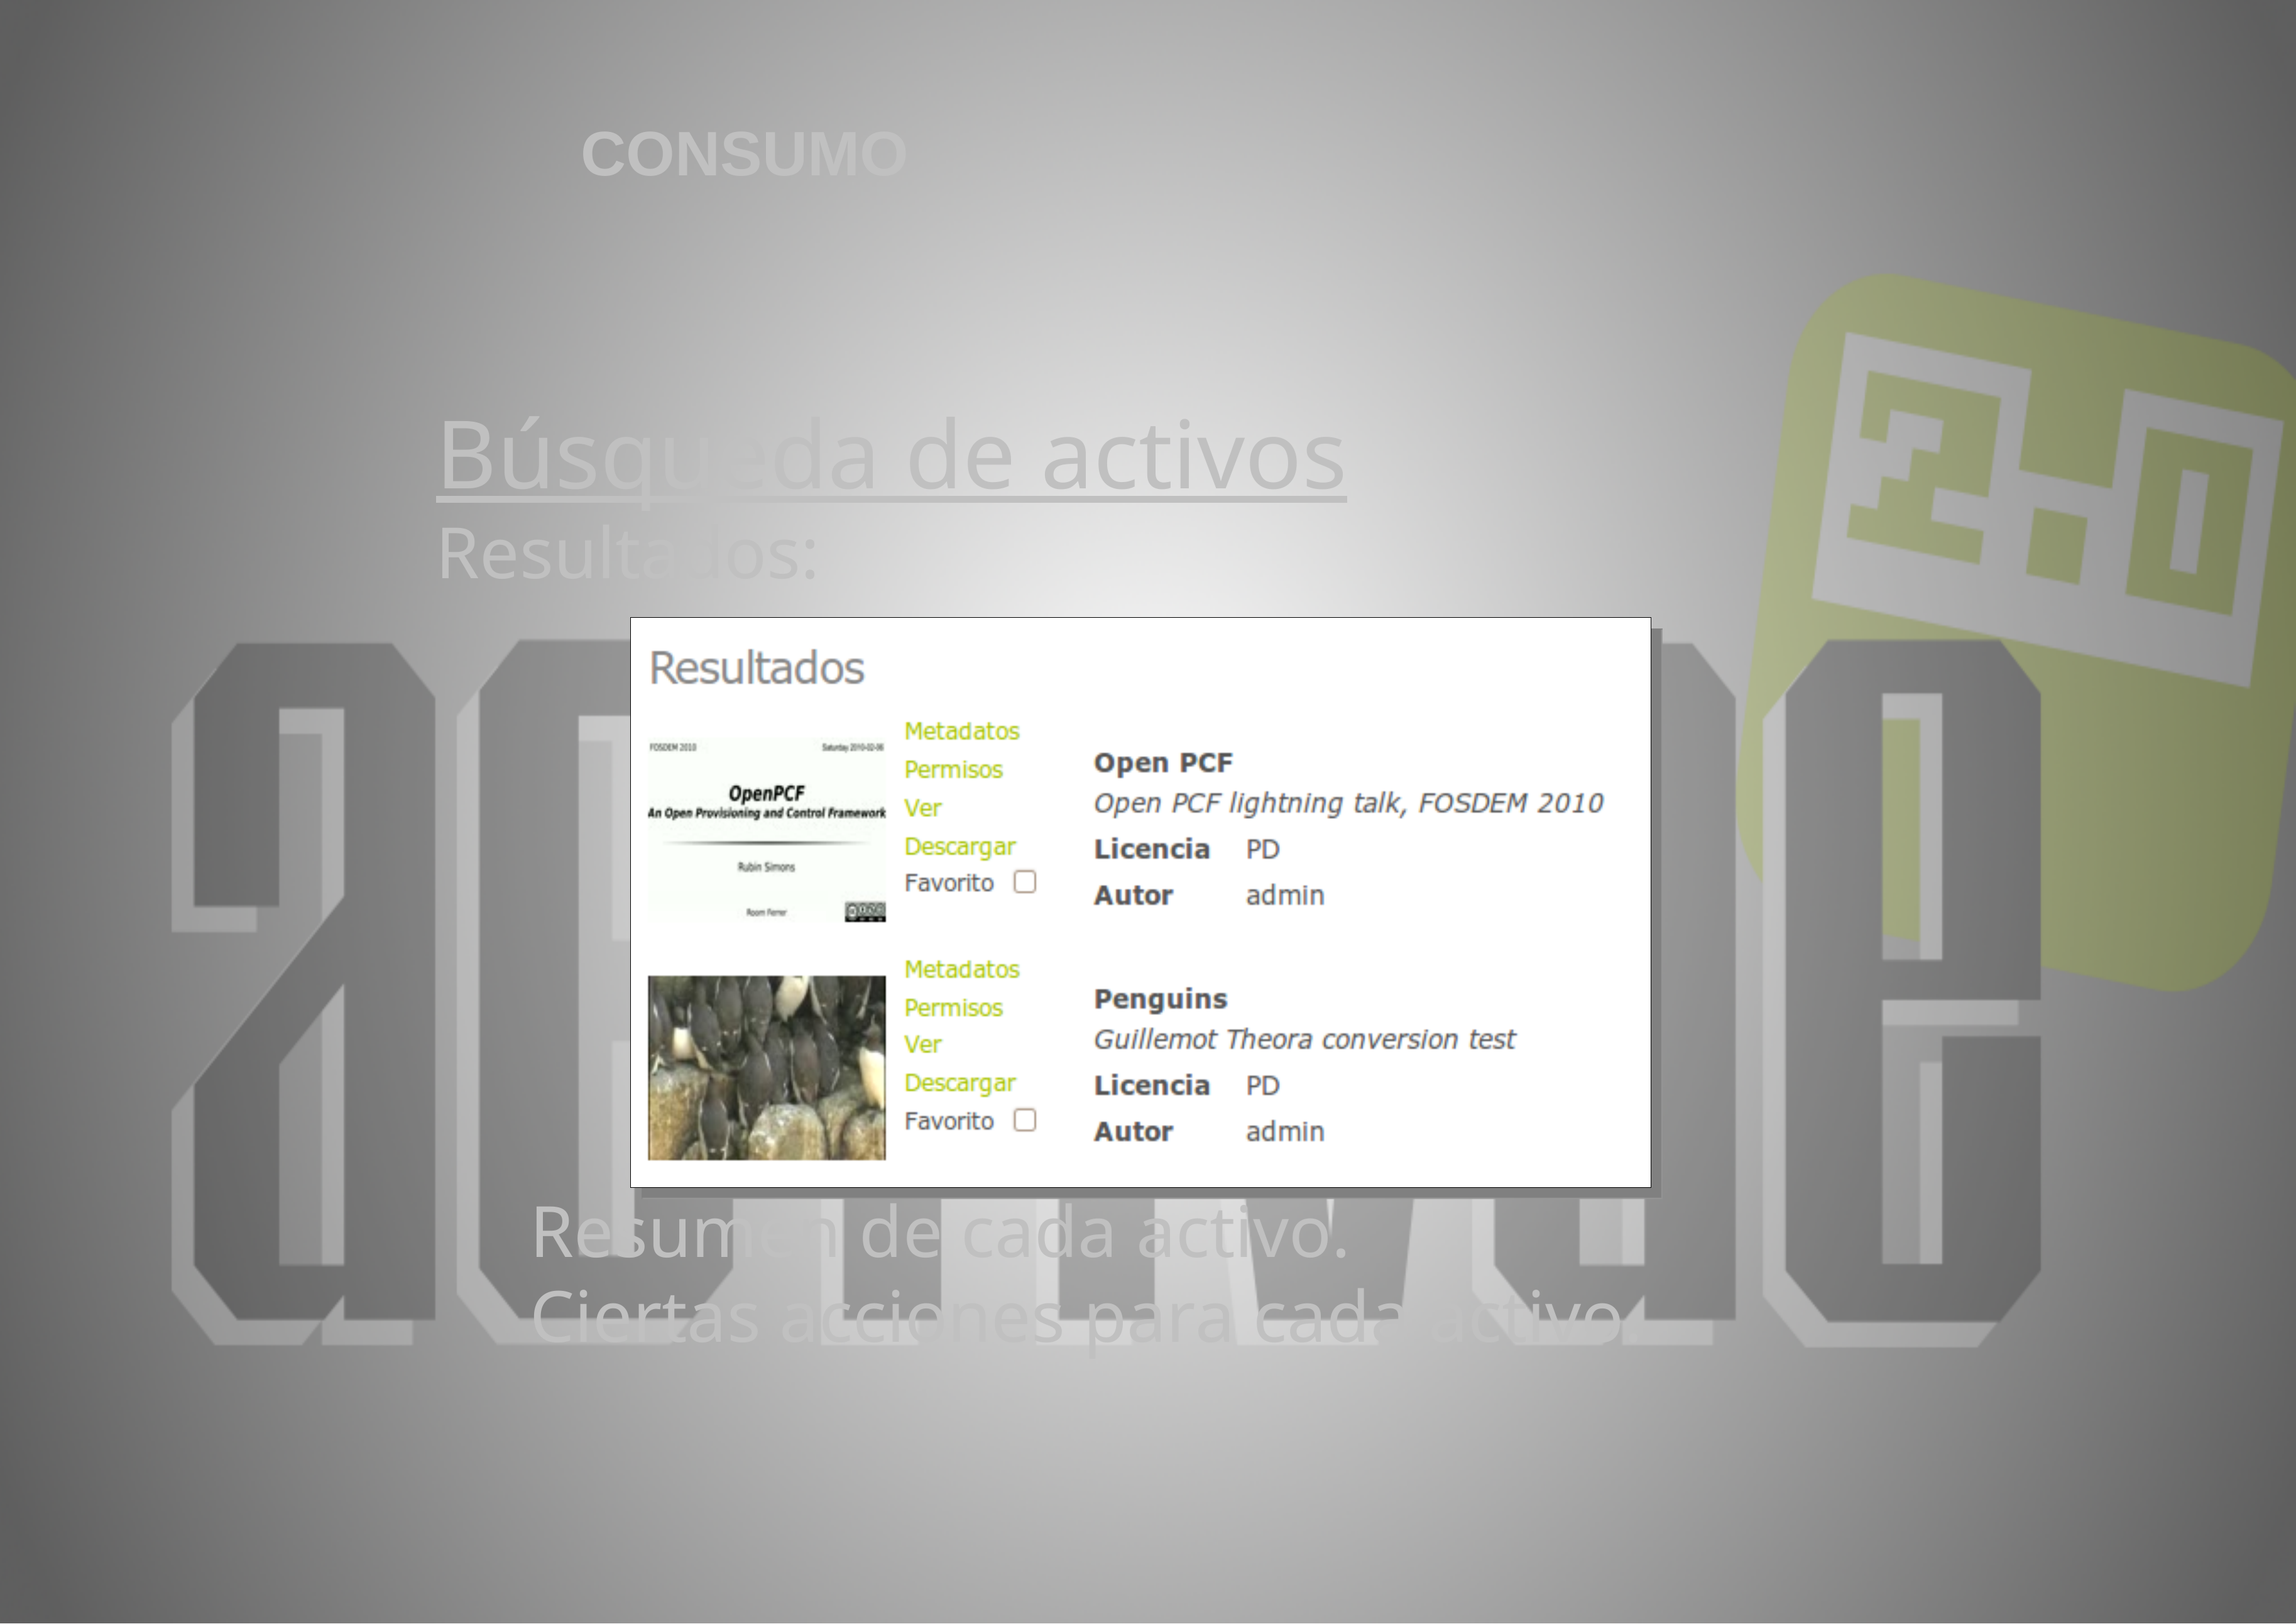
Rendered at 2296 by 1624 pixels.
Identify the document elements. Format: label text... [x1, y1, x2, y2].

text_box CONSUMO [215, 112, 910, 189]
text_box Búsqueda de activos Resultados: Resumen de cada activo. Ciertas acciones para cada activo. [427, 390, 2004, 1361]
picture [0, 0, 2296, 1623]
